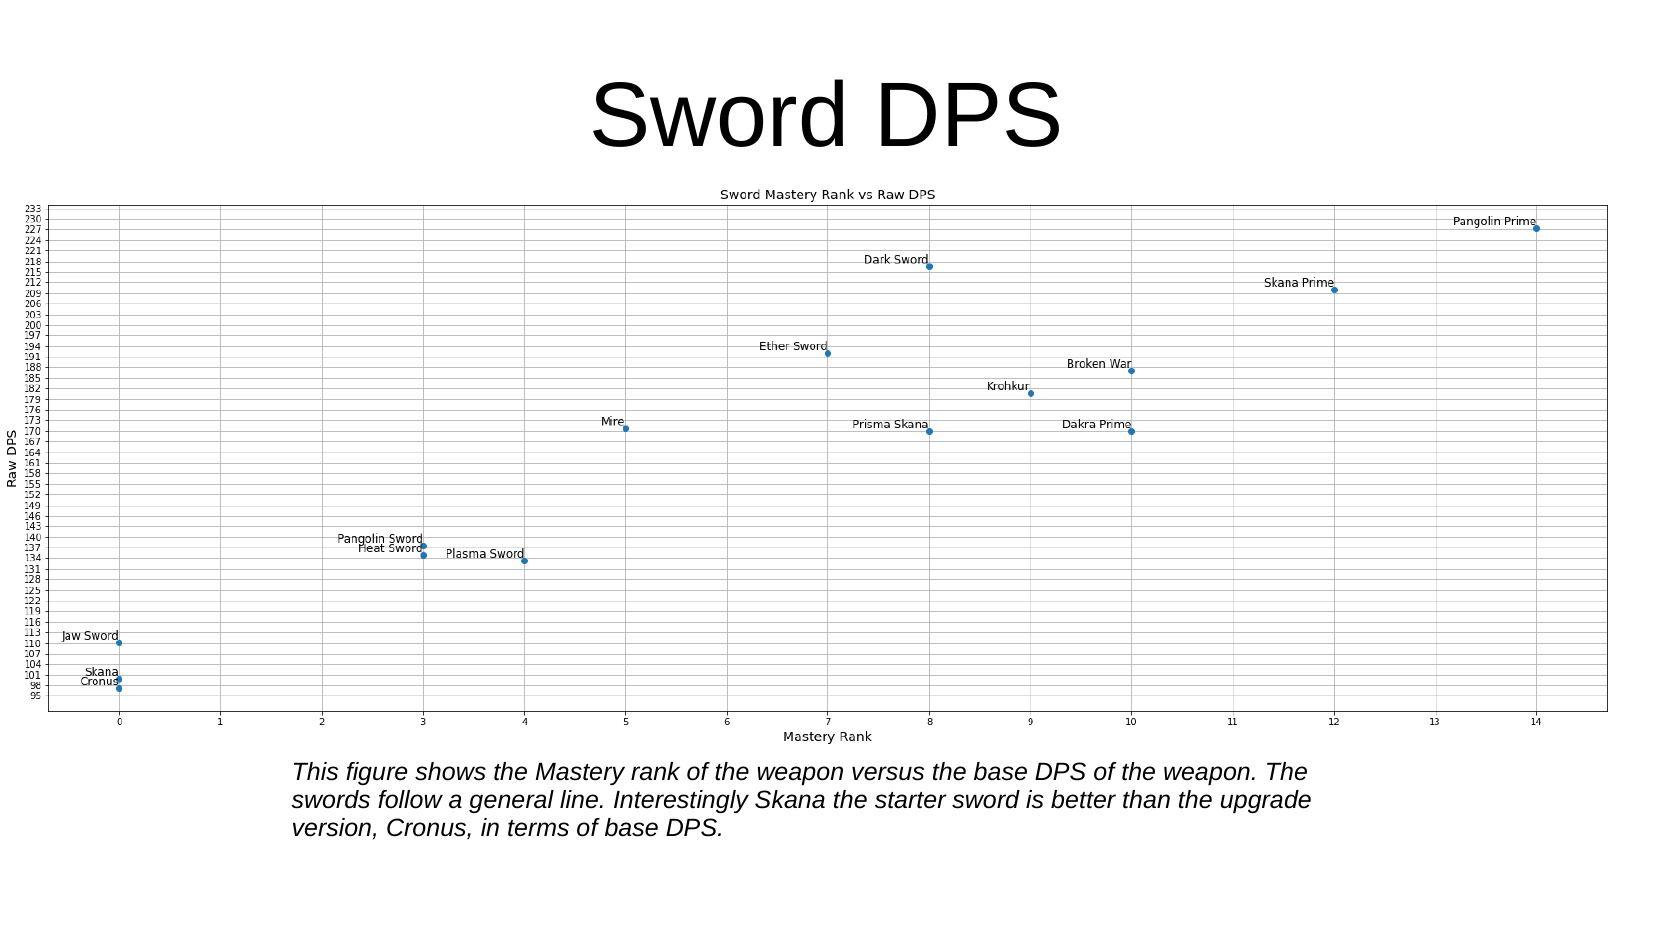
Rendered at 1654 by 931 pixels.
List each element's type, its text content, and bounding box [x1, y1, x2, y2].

title Sword DPS [82, 37, 1571, 182]
picture [0, 182, 1613, 751]
text_box This figure shows the Mastery rank of the weapon versus the base DPS of the weapon. The swords follow a general line. Interestingly Skana the starter sword is better than the upgrade version, Cronus, in terms of base DPS. [276, 750, 1351, 849]
